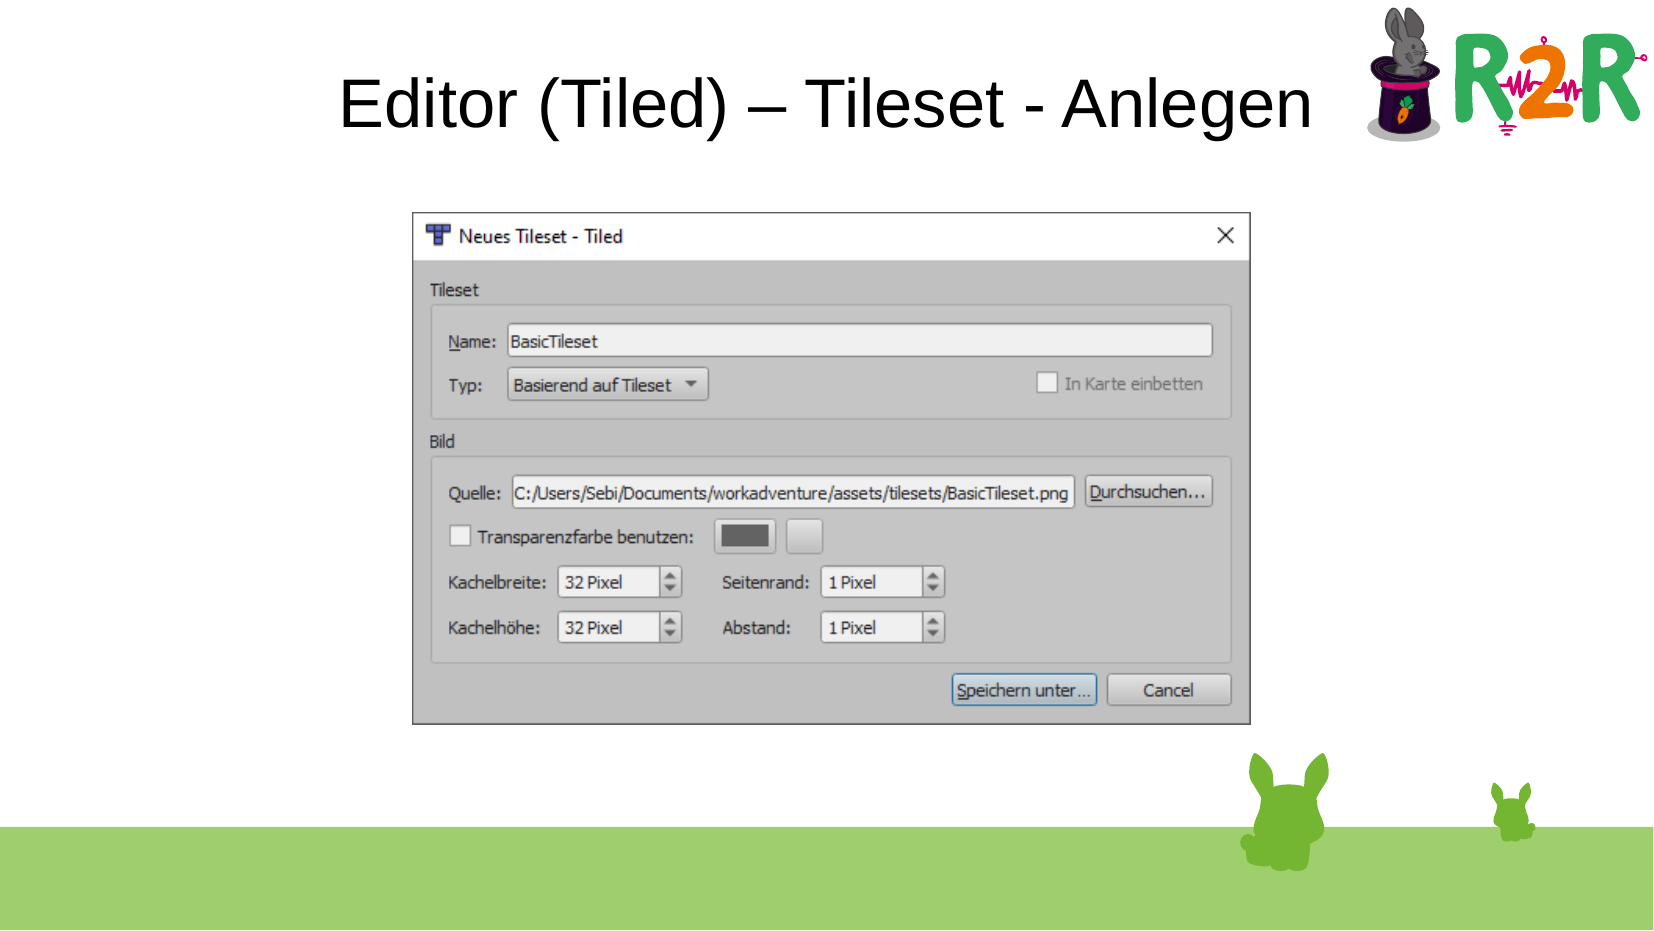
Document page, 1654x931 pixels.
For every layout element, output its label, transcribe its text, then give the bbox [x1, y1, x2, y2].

title Editor (Tiled) – Tileset - Anlegen [88, 29, 1565, 178]
picture [1358, 0, 1654, 148]
picture [412, 212, 1251, 725]
